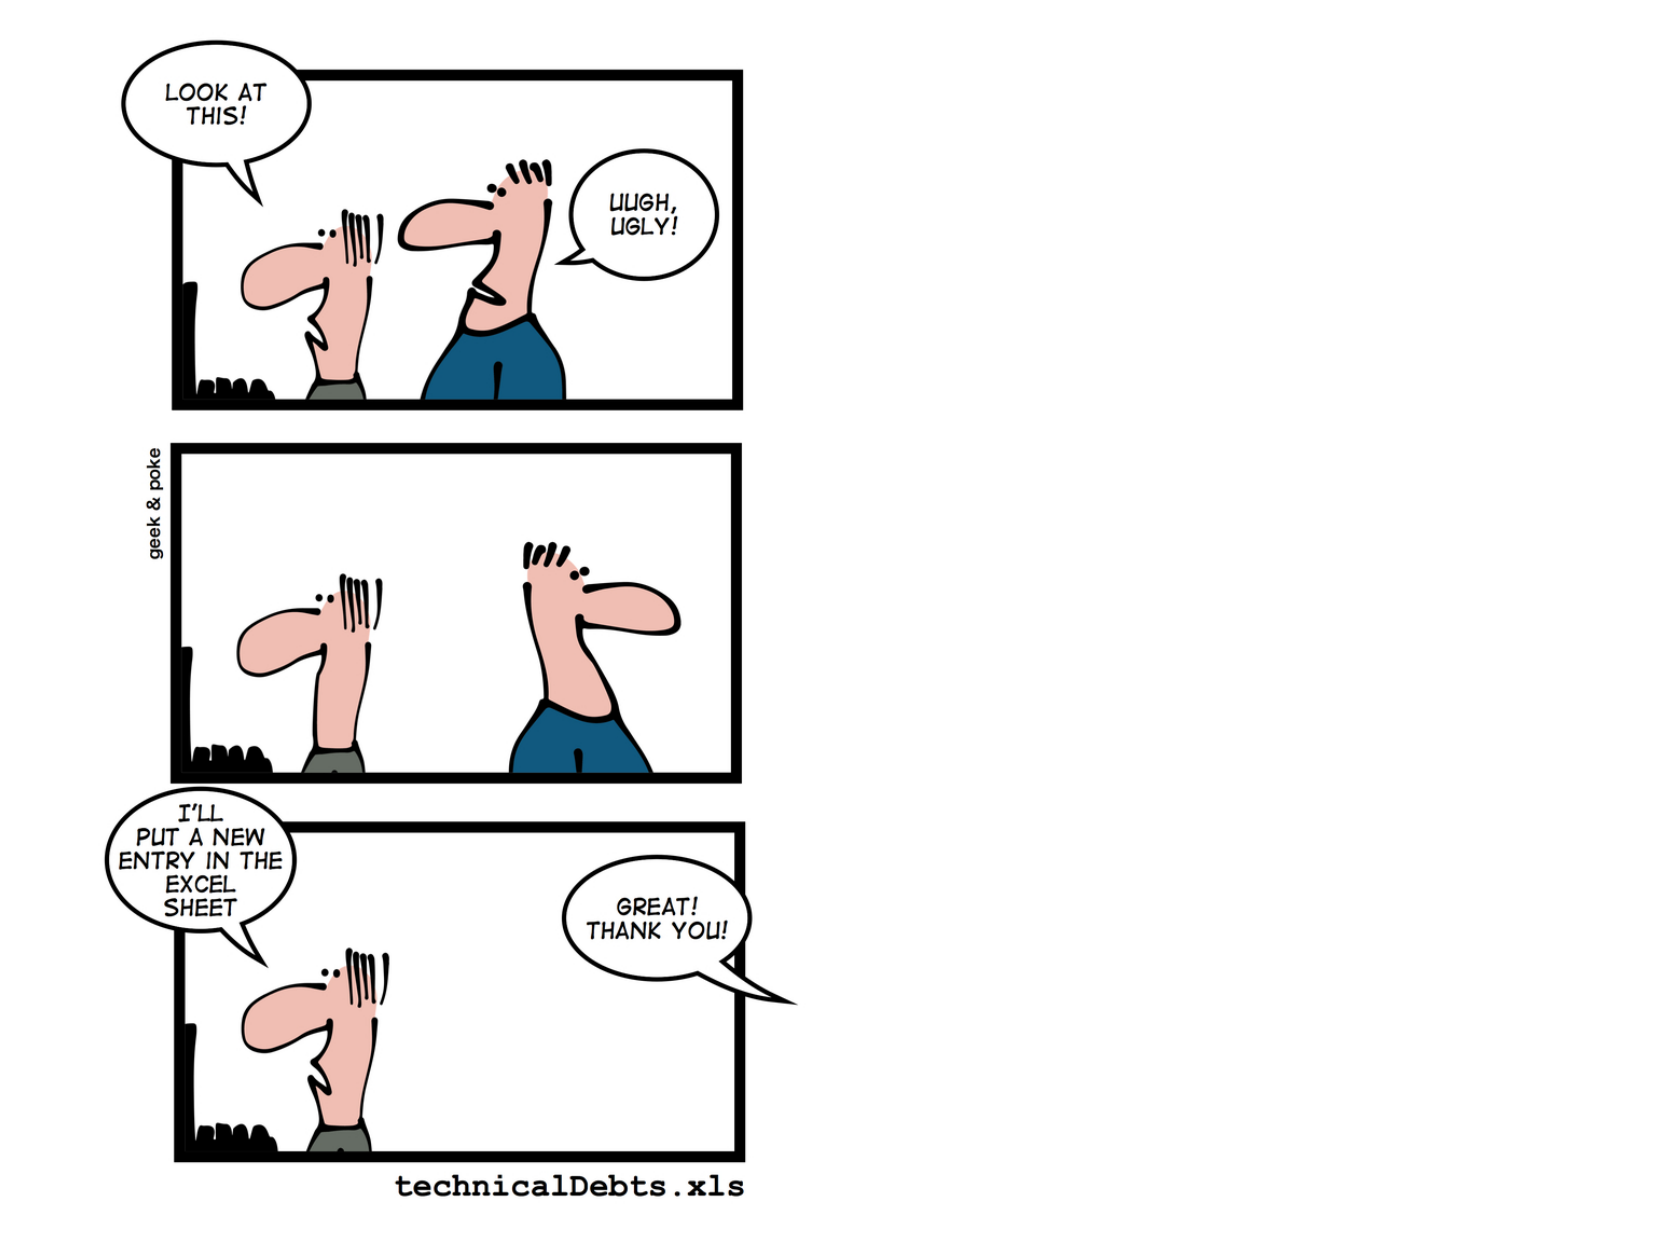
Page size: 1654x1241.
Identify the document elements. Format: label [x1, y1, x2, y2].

picture [0, 0, 978, 1241]
